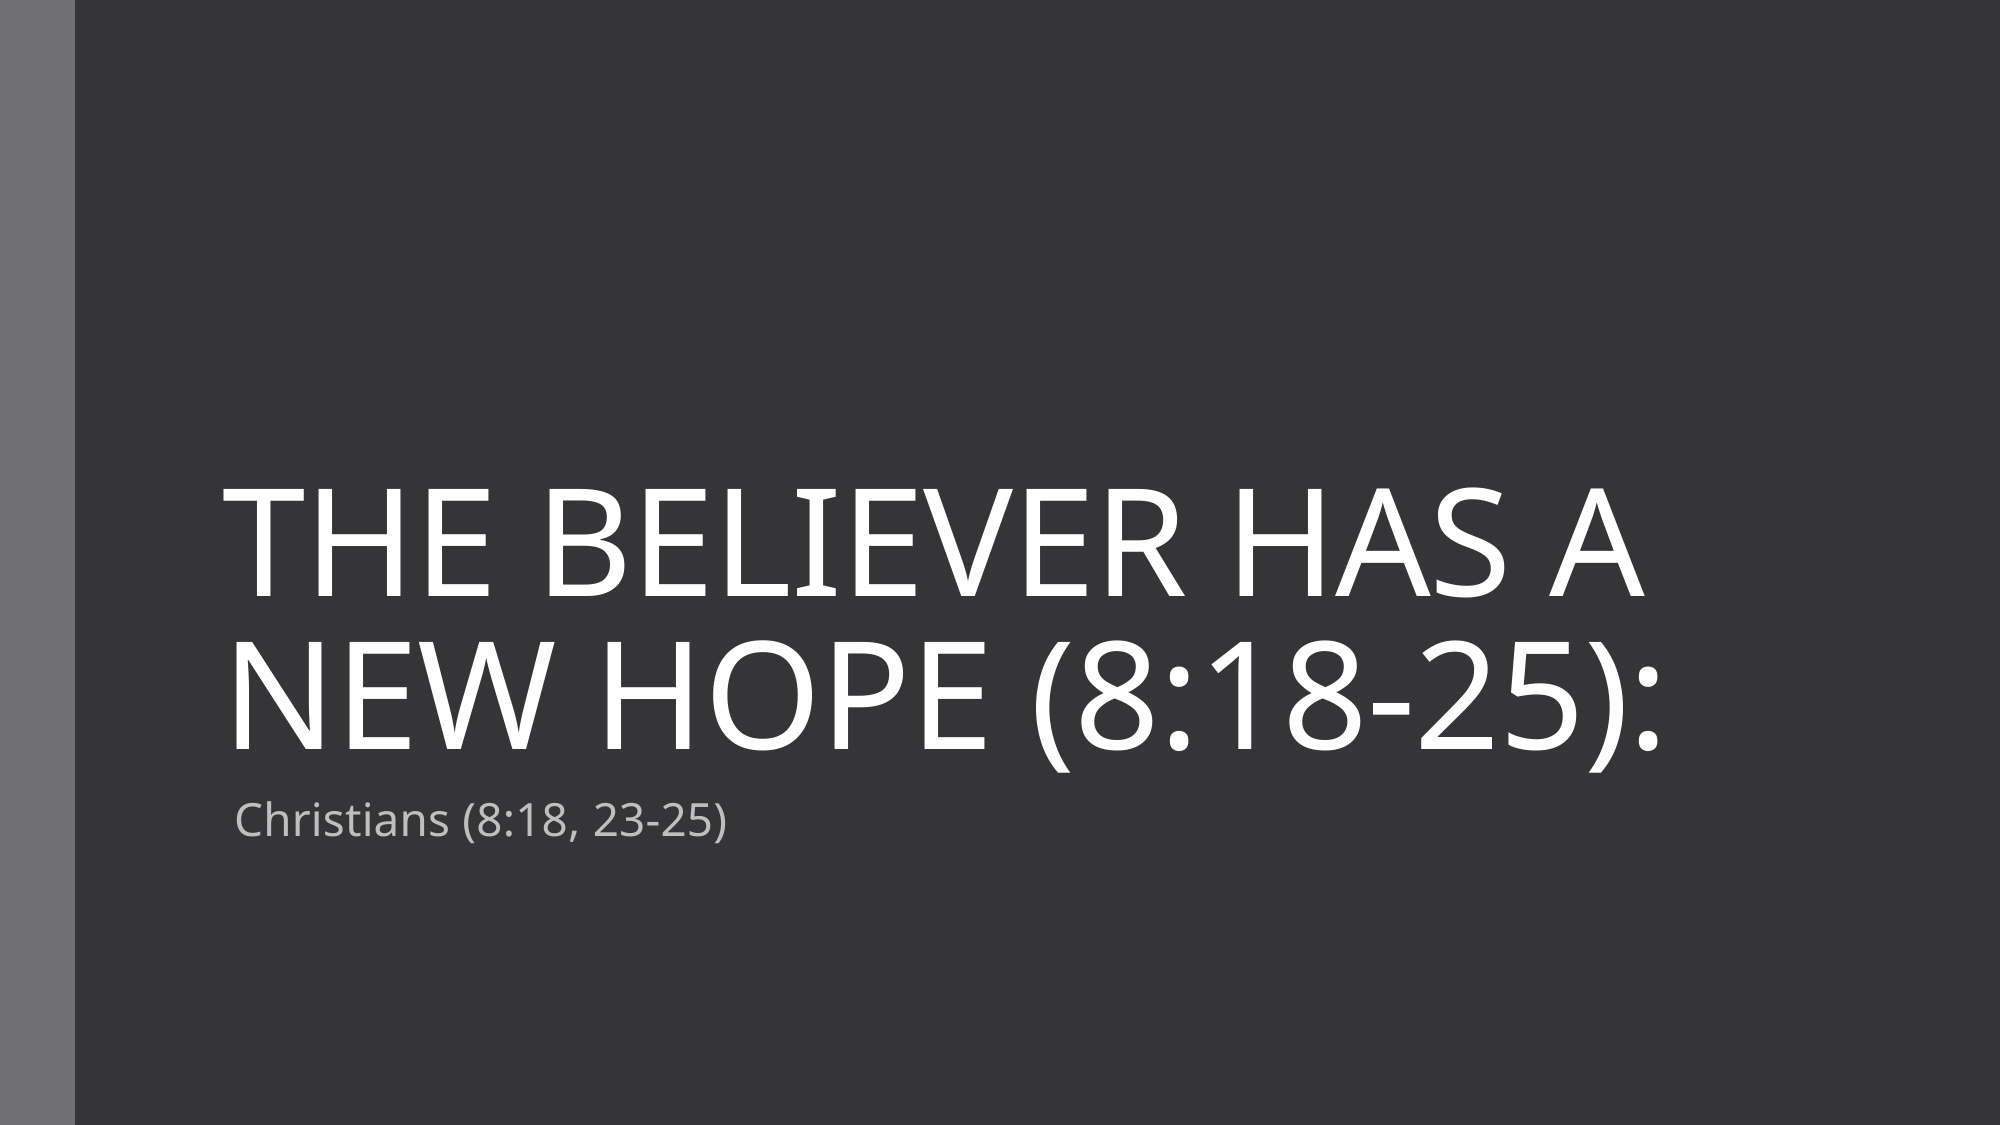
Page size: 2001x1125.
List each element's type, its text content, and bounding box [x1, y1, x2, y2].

title THE BELIEVER HAS A NEW HOPE (8:18-25): [206, 124, 1752, 787]
subtitle Christians (8:18, 23-25) [206, 787, 1752, 1066]
